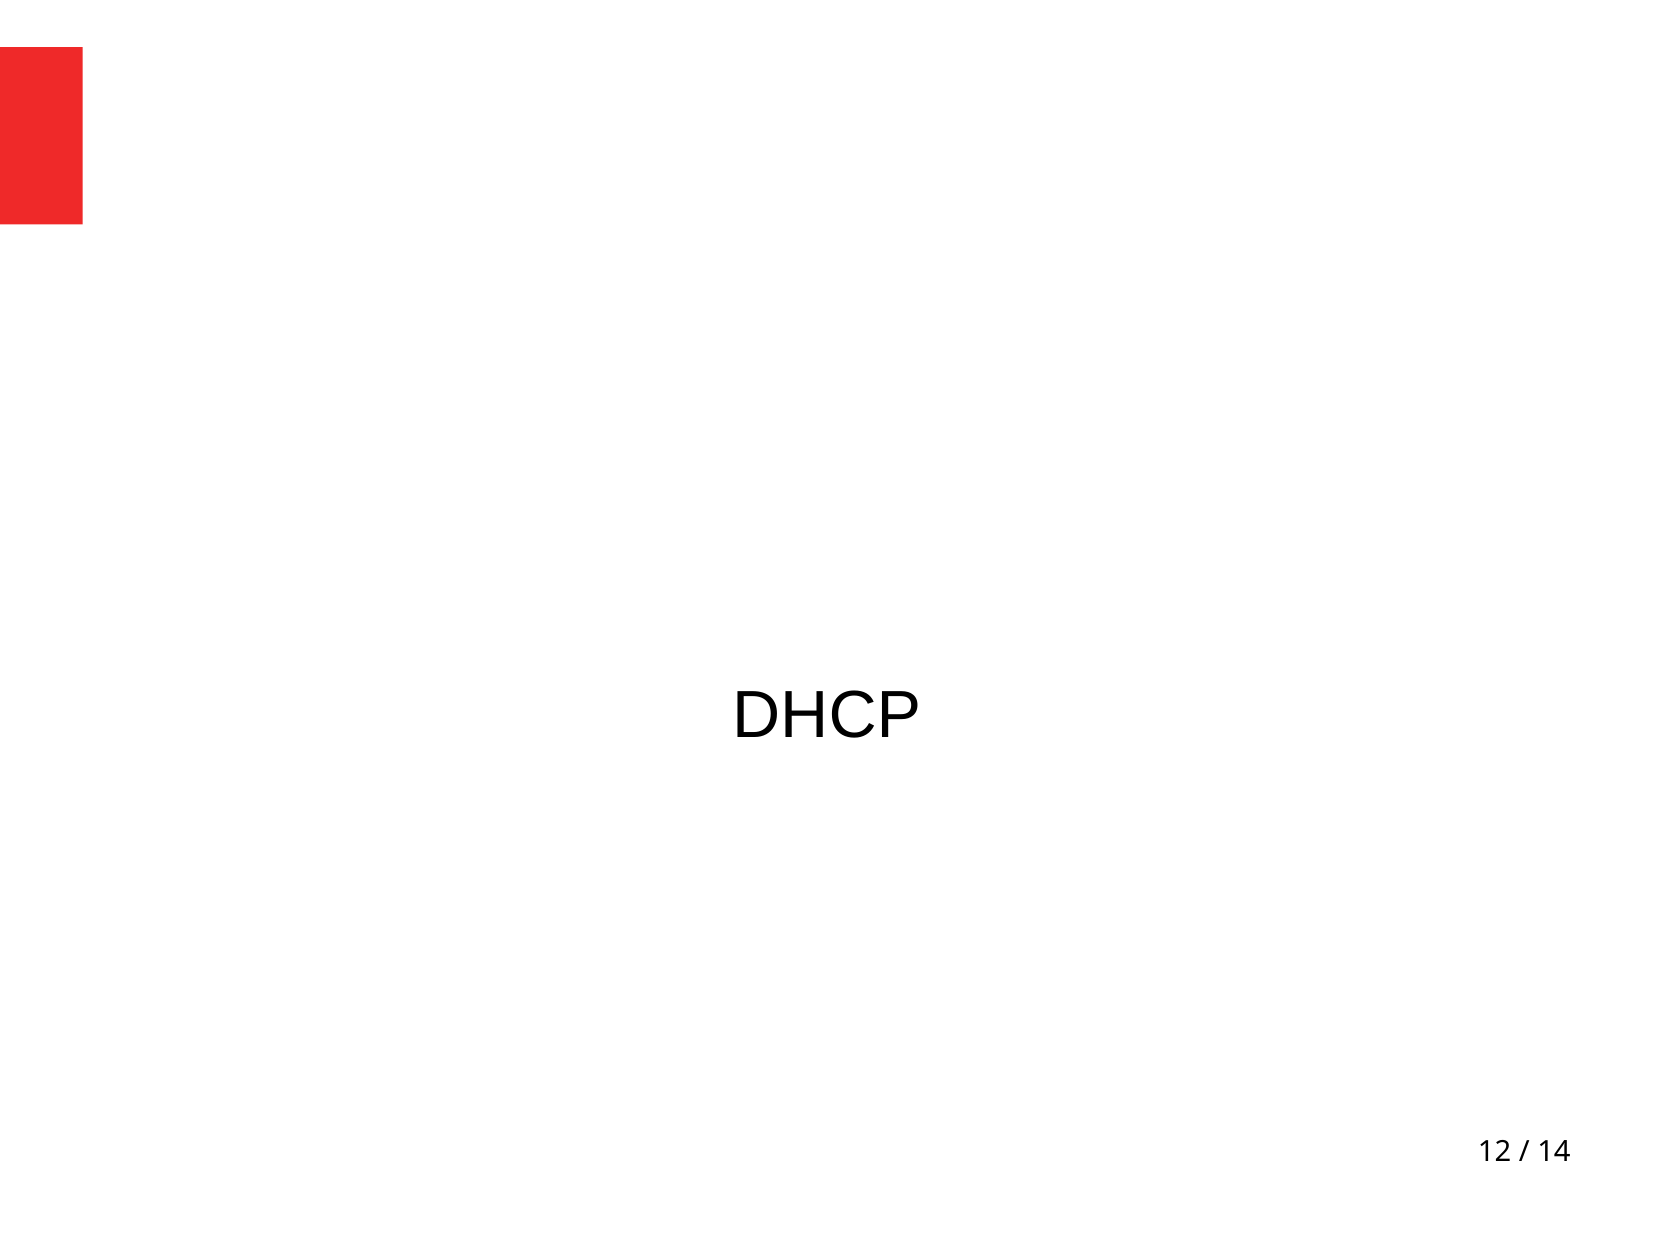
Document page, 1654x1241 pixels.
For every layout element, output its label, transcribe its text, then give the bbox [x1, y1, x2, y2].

subtitle DHCP [118, 354, 1536, 1074]
